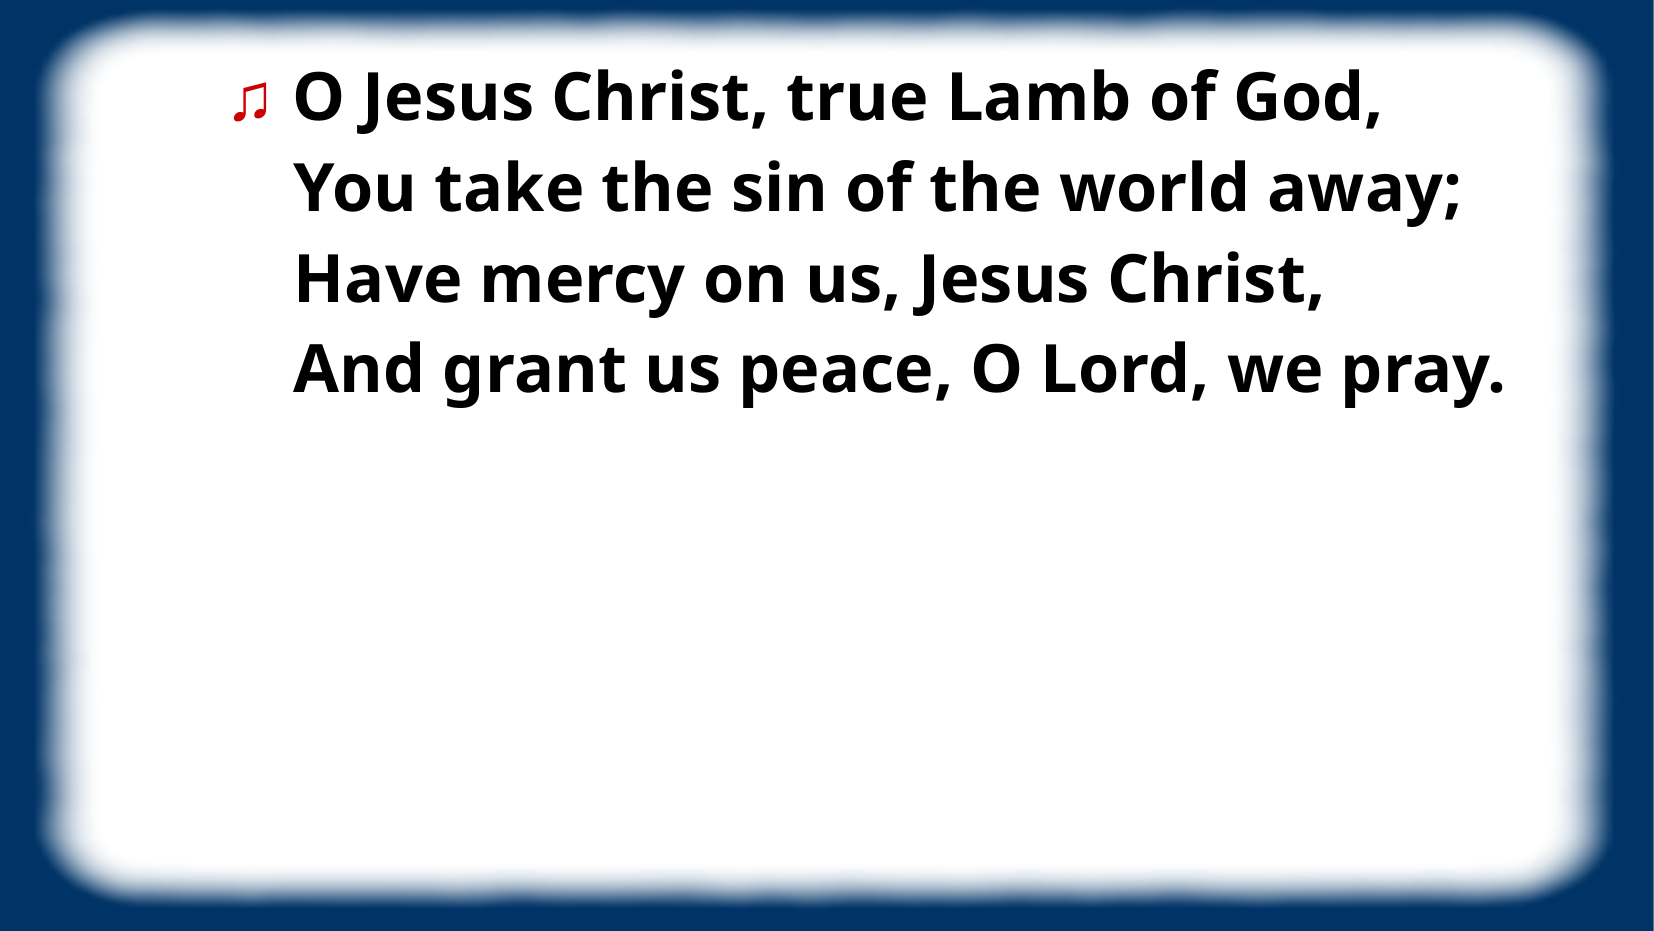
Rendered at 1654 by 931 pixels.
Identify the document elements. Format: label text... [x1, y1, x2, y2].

picture [0, 0, 1654, 931]
text_box ♫ O Jesus Christ, true Lamb of God, You take the sin of the world away; Have mercy on us, Jesus Christ, And grant us peace, O Lord, we pray. [123, 41, 1534, 501]
